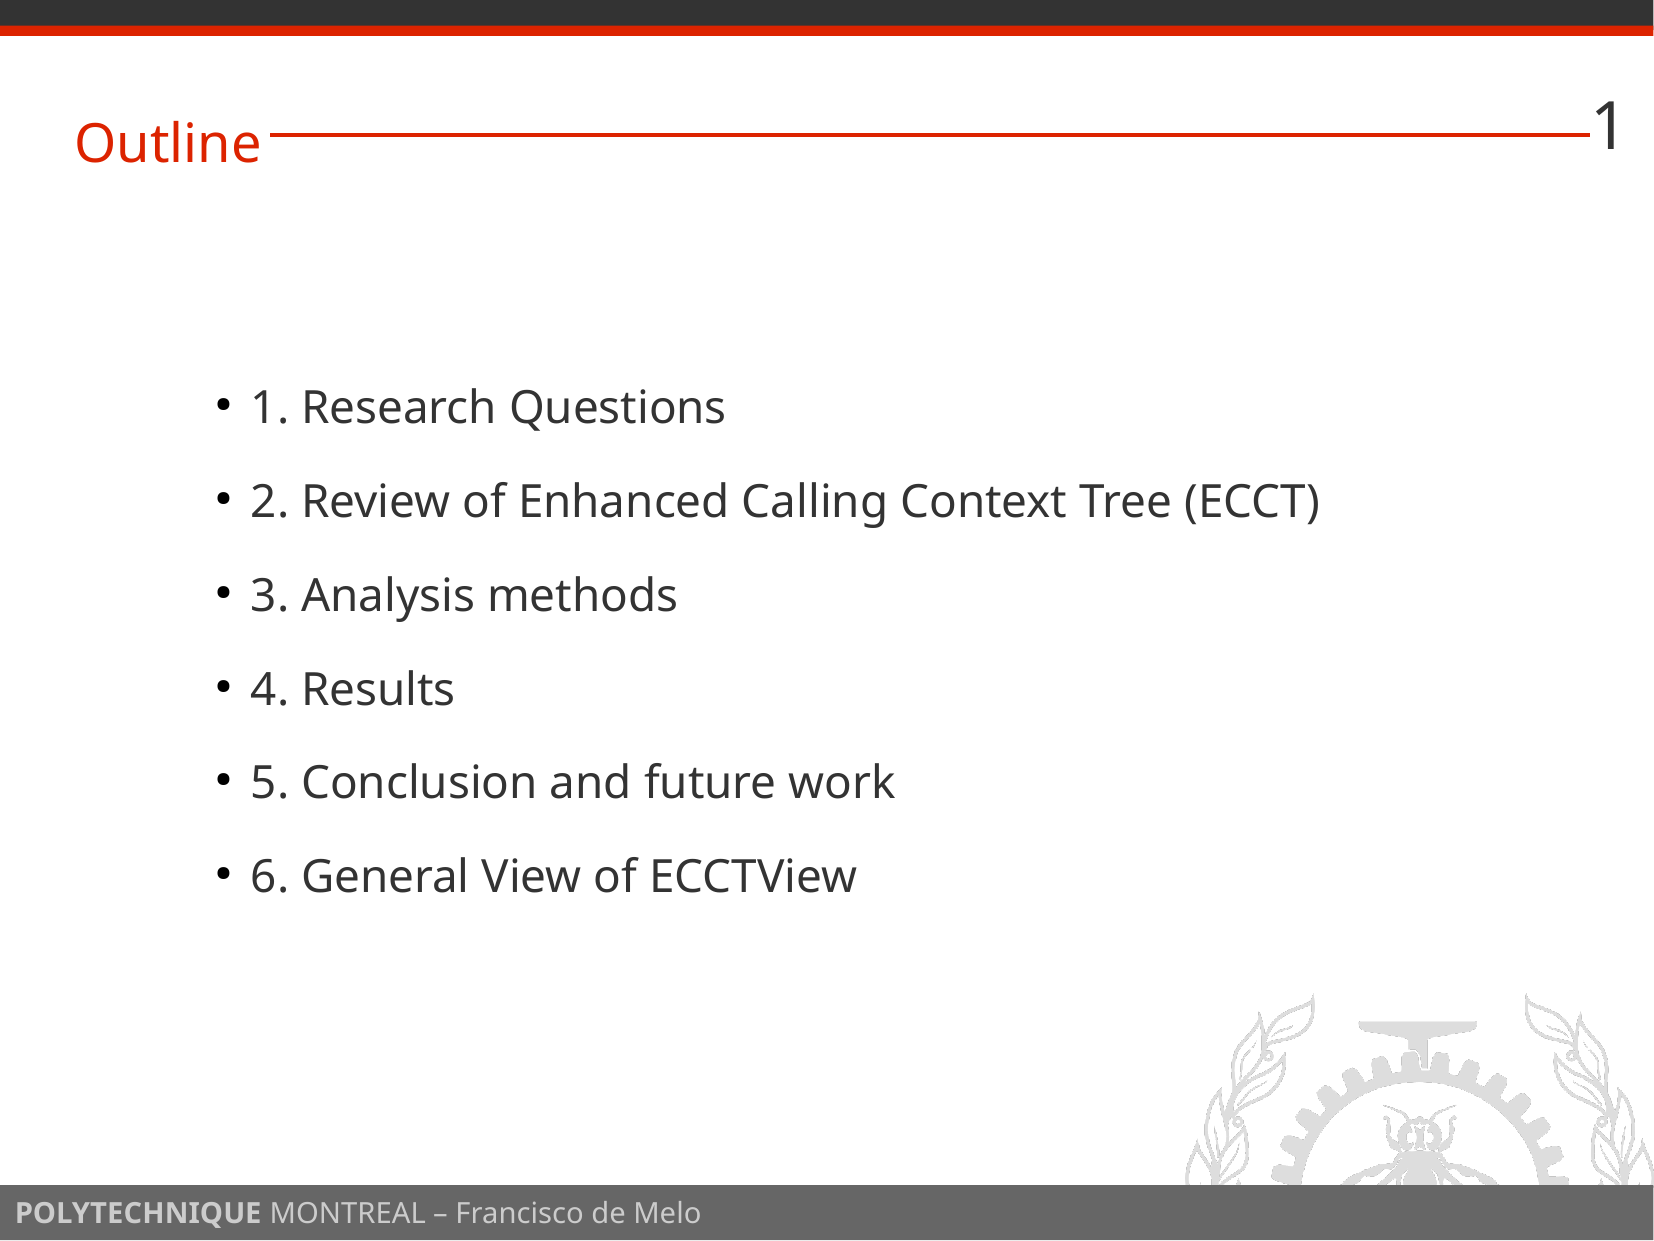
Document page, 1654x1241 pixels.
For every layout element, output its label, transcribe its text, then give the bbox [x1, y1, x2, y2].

picture [1185, 968, 1654, 1185]
text_box POLYTECHNIQUE MONTREAL – Francisco de Melo [0, 1185, 1654, 1241]
text_box Outline [60, 60, 287, 578]
text_box 1 [1590, 30, 1654, 173]
text_box 1. Research Questions 2. Review of Enhanced Calling Context Tree (ECCT) 3. Analysis methods 4. Results 5. Conclusion and future work 6. General View of ECCTView [180, 285, 1531, 891]
text_box [0, 0, 1654, 36]
